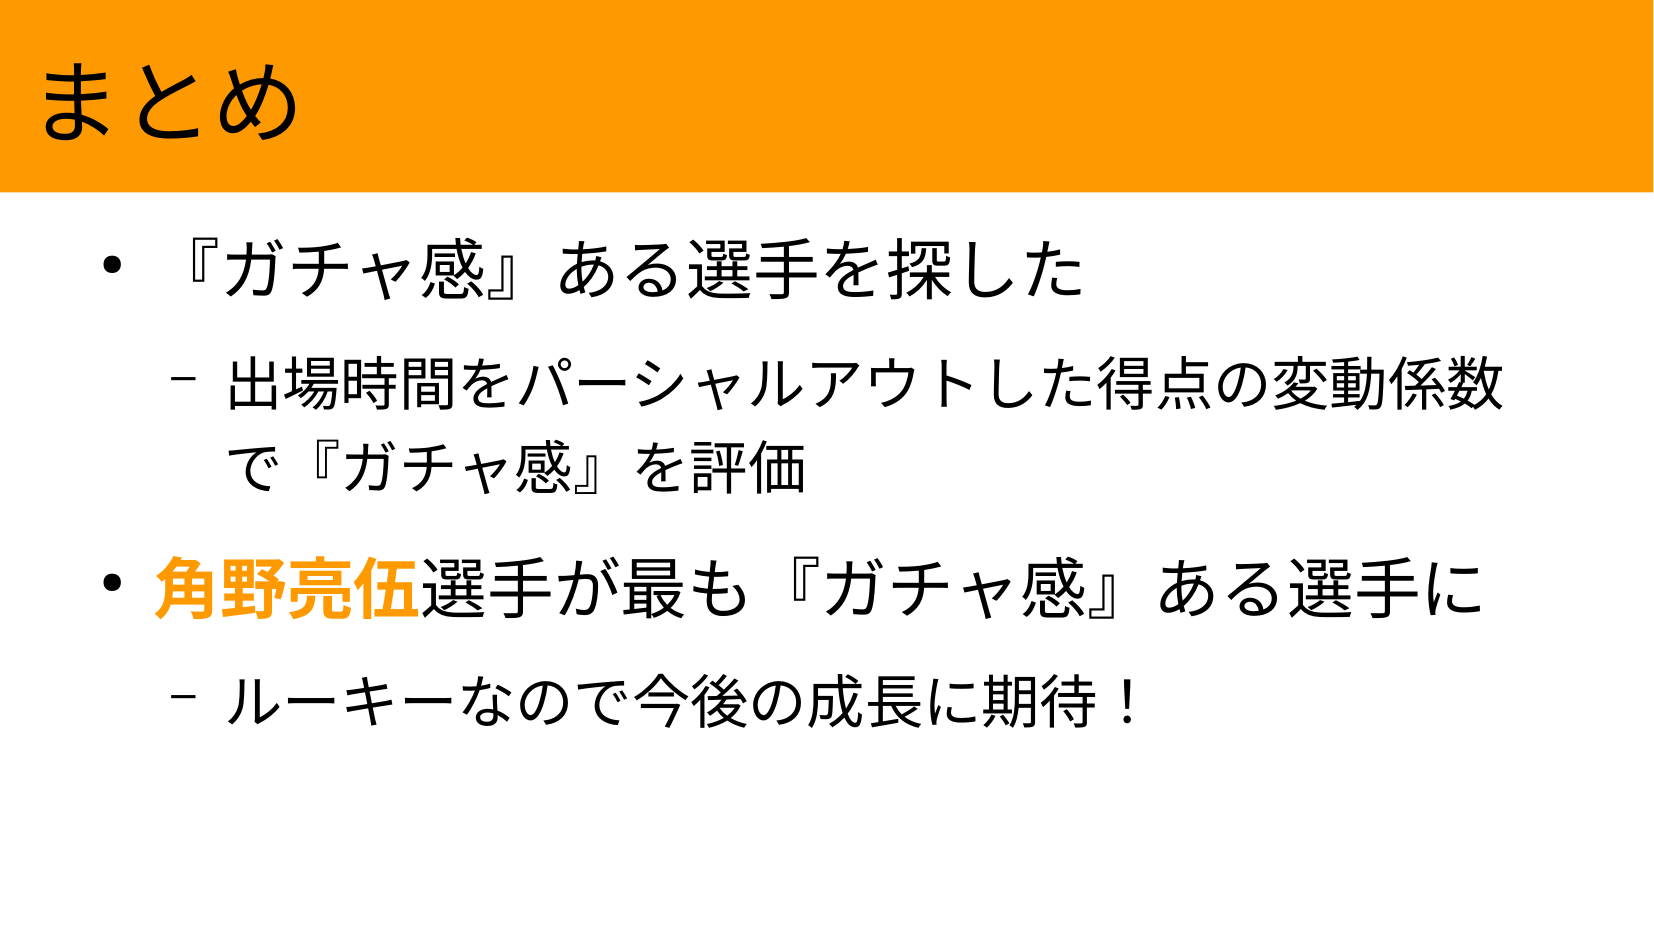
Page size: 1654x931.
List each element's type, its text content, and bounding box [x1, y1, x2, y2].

list 『ガチャ感』ある選手を探した 出場時間をパーシャルアウトした得点の変動係数 で『ガチャ感』を評価 角野亮伍選手が最も『ガチャ感』ある選手に ルーキーなので今後の成長に期待！ [82, 217, 1571, 758]
title まとめ [0, 0, 1654, 193]
